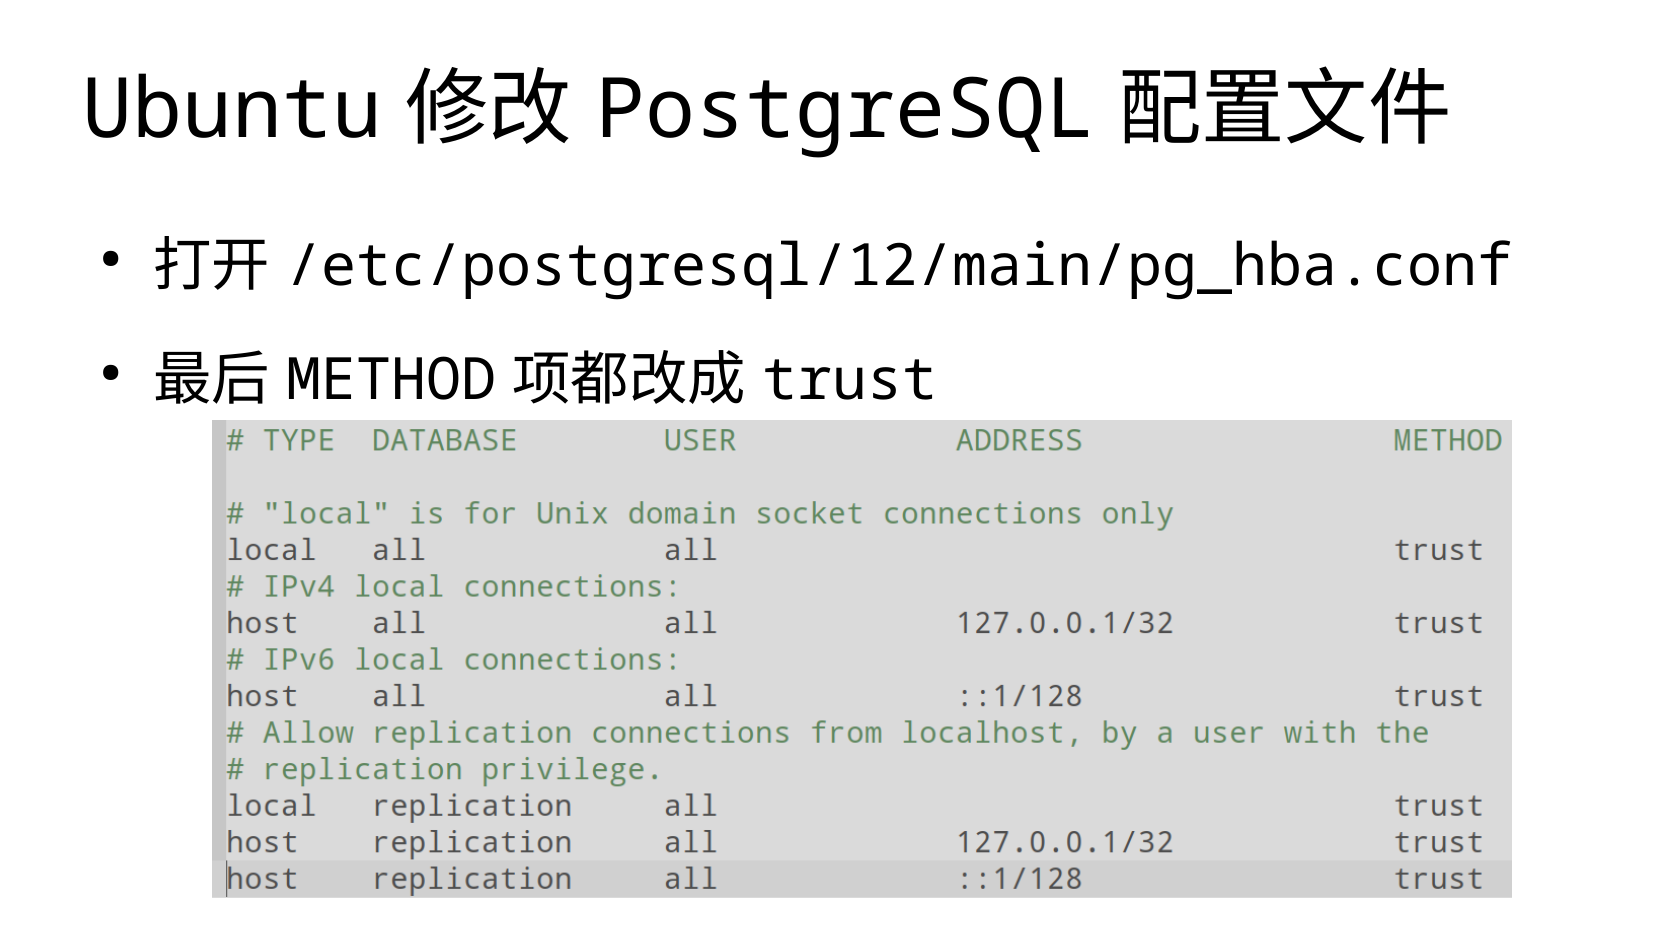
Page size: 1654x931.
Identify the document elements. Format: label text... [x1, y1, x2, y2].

title Ubuntu修改PostgreSQL配置文件 [82, 37, 1571, 166]
picture [212, 420, 1512, 898]
list 打开/etc/postgresql/12/main/pg_hba.conf 最后METHOD项都改成trust [82, 217, 1571, 758]
